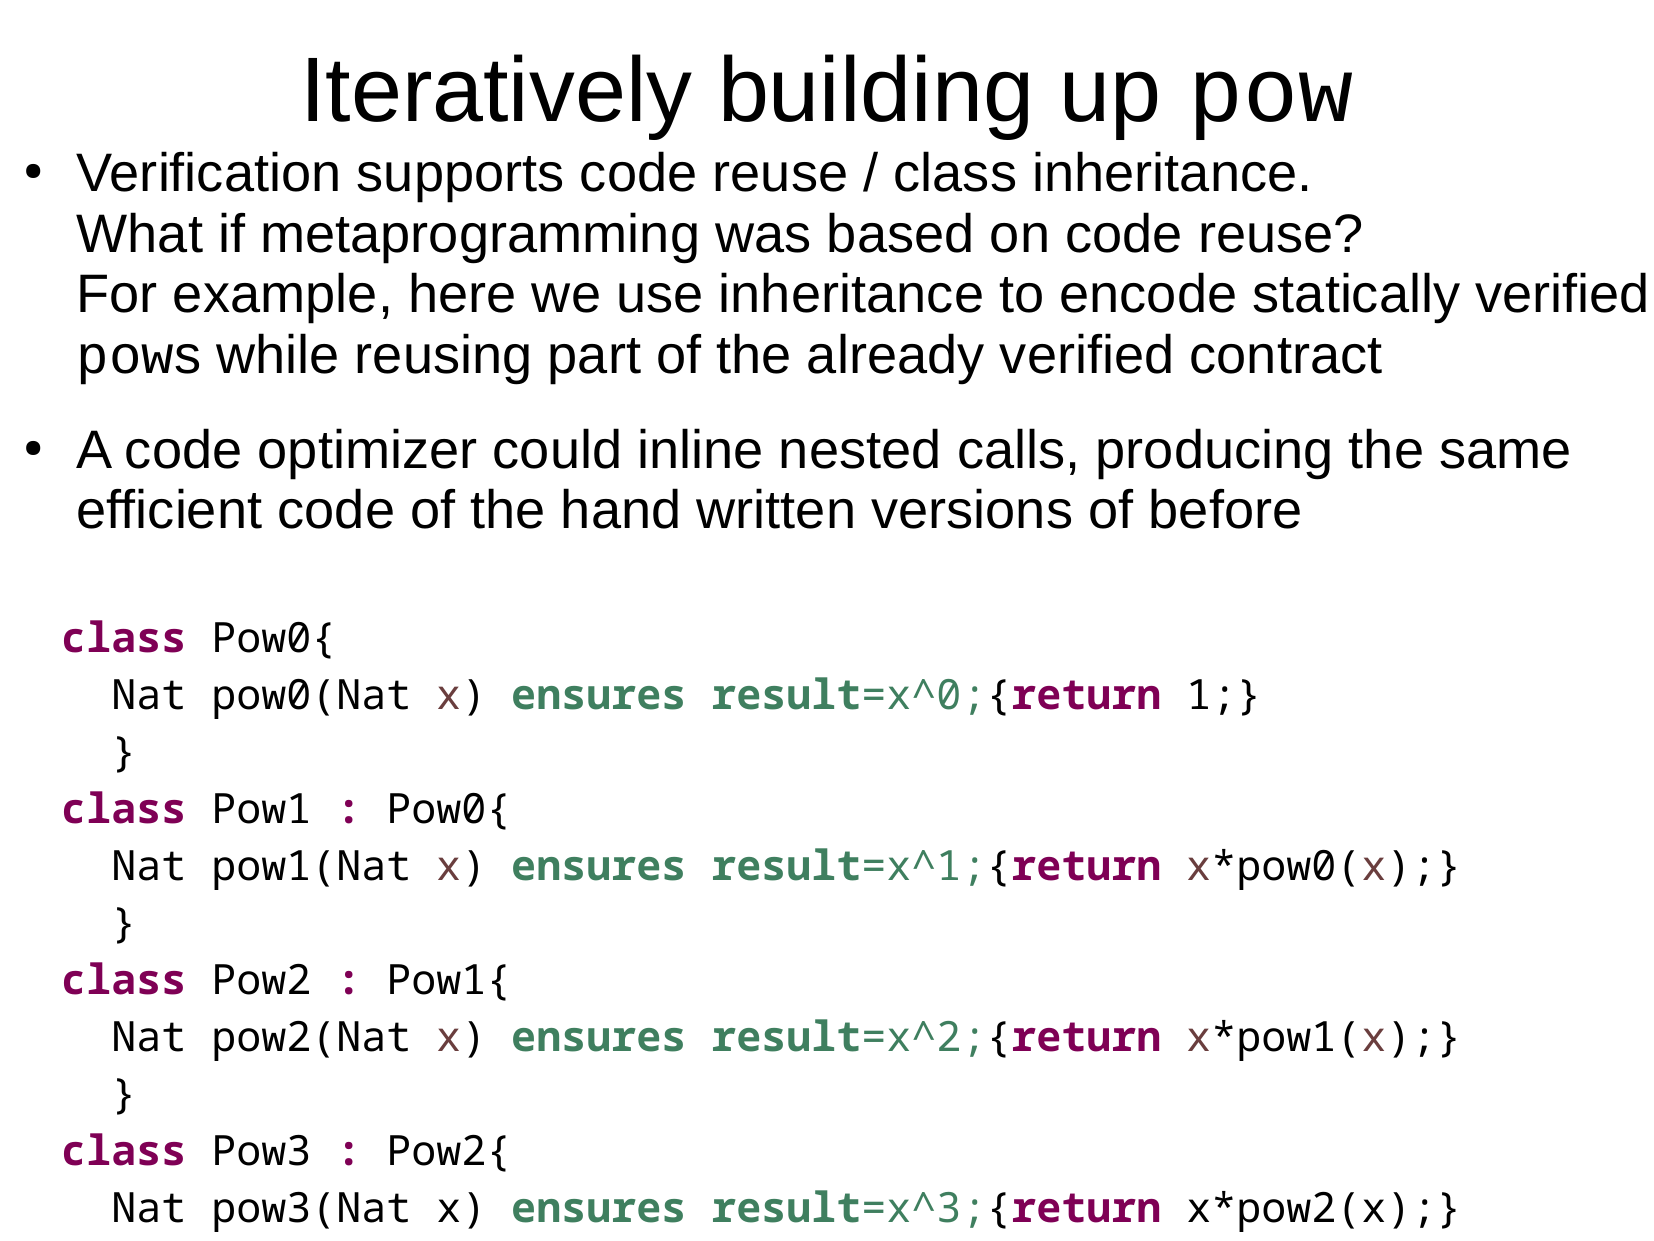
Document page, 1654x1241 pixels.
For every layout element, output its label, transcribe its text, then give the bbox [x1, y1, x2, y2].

text_box Verification supports code reuse / class inheritance. What if metaprogramming was based on code reuse? For example, here we use inheritance to encode statically verified pows while reusing part of the already verified contract A code optimizer could inline nested calls, producing the same efficient code of the hand written versions of before [5, 142, 1654, 556]
text_box class Pow0{ Nat pow0(Nat x) ensures result=x^0;{return 1;} } class Pow1 : Pow0{ Nat pow1(Nat x) ensures result=x^1;{return x*pow0(x);} } class Pow2 : Pow1{ Nat pow2(Nat x) ensures result=x^2;{return x*pow1(x);} } class Pow3 : Pow2{ Nat pow3(Nat x) ensures result=x^3;{return x*pow2(x);} } [46, 556, 1592, 1241]
title Iteratively building up pow [82, 0, 1571, 142]
